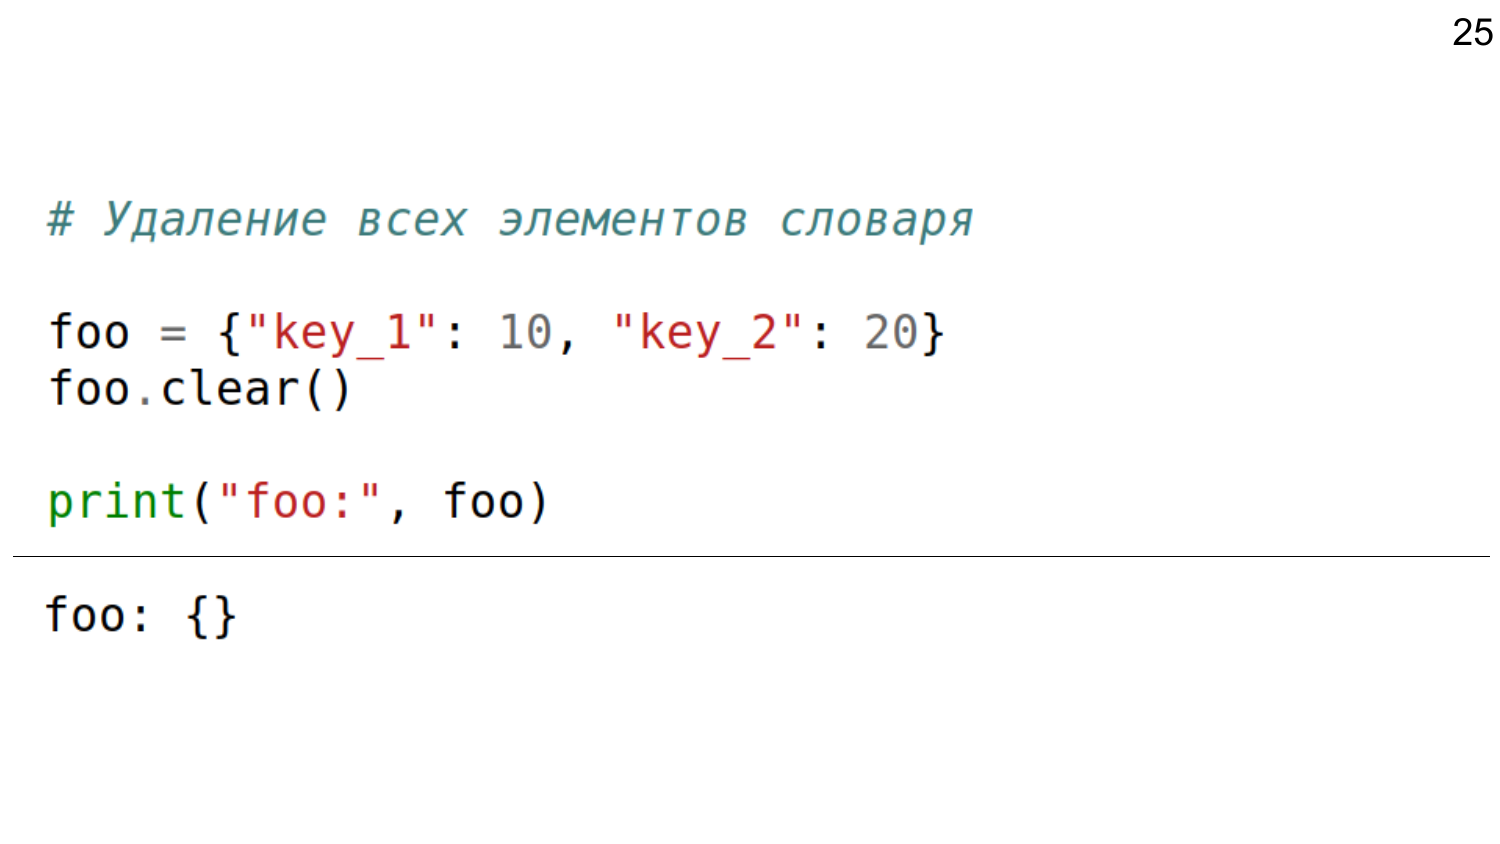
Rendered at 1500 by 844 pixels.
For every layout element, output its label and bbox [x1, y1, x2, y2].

picture [31, 184, 990, 543]
picture [34, 583, 243, 655]
